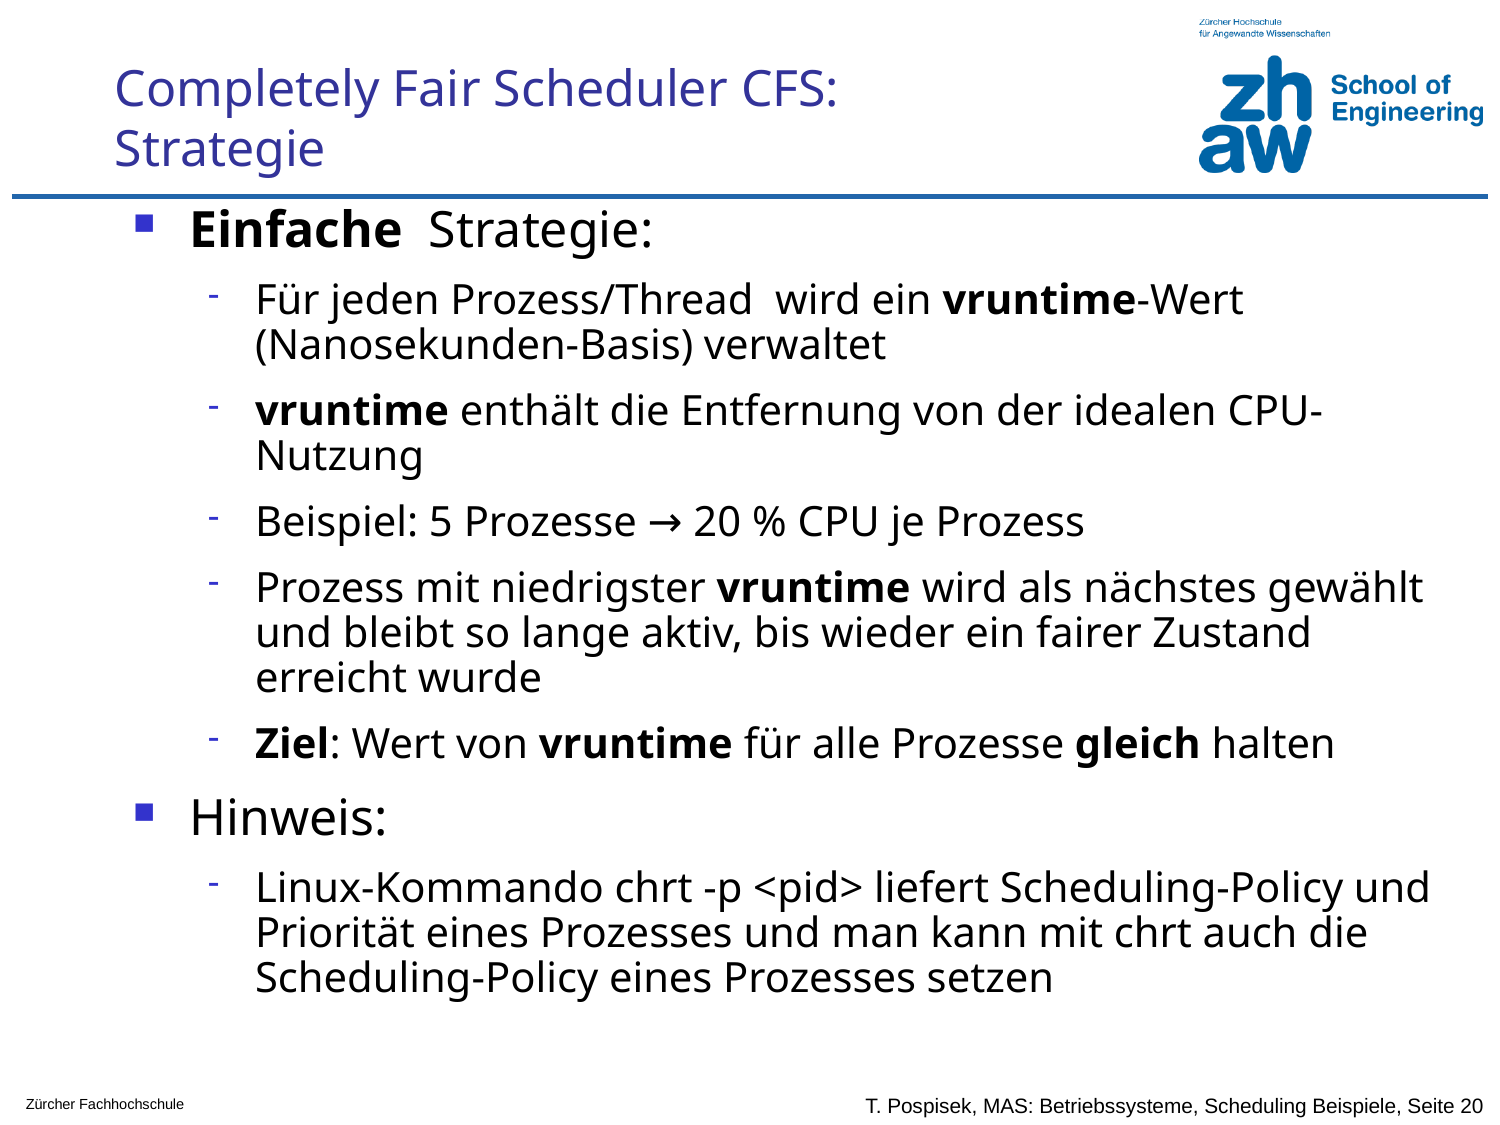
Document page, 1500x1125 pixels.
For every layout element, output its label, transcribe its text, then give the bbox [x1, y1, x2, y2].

picture [1199, 19, 1483, 173]
list Einfache Strategie: Für jeden Prozess/Thread wird ein vruntime-Wert (Nanosekunden-Basis) verwaltet vruntime enthält die Entfernung von der idealen CPU-Nutzung Beispiel: 5 Prozesse → 20 % CPU je Prozess Prozess mit niedrigster vruntime wird als nächstes gewählt und bleibt so lange aktiv, bis wieder ein fairer Zustand erreicht wurde Ziel: Wert von vruntime für alle Prozesse gleich halten Hinweis: Linux-Kommando chrt -p <pid> liefert Scheduling-Policy und Priorität eines Prozesses und man kann mit chrt auch die Scheduling-Policy eines Prozesses setzen [118, 196, 1465, 1009]
title Completely Fair Scheduler CFS: Strategie [99, 71, 1379, 185]
